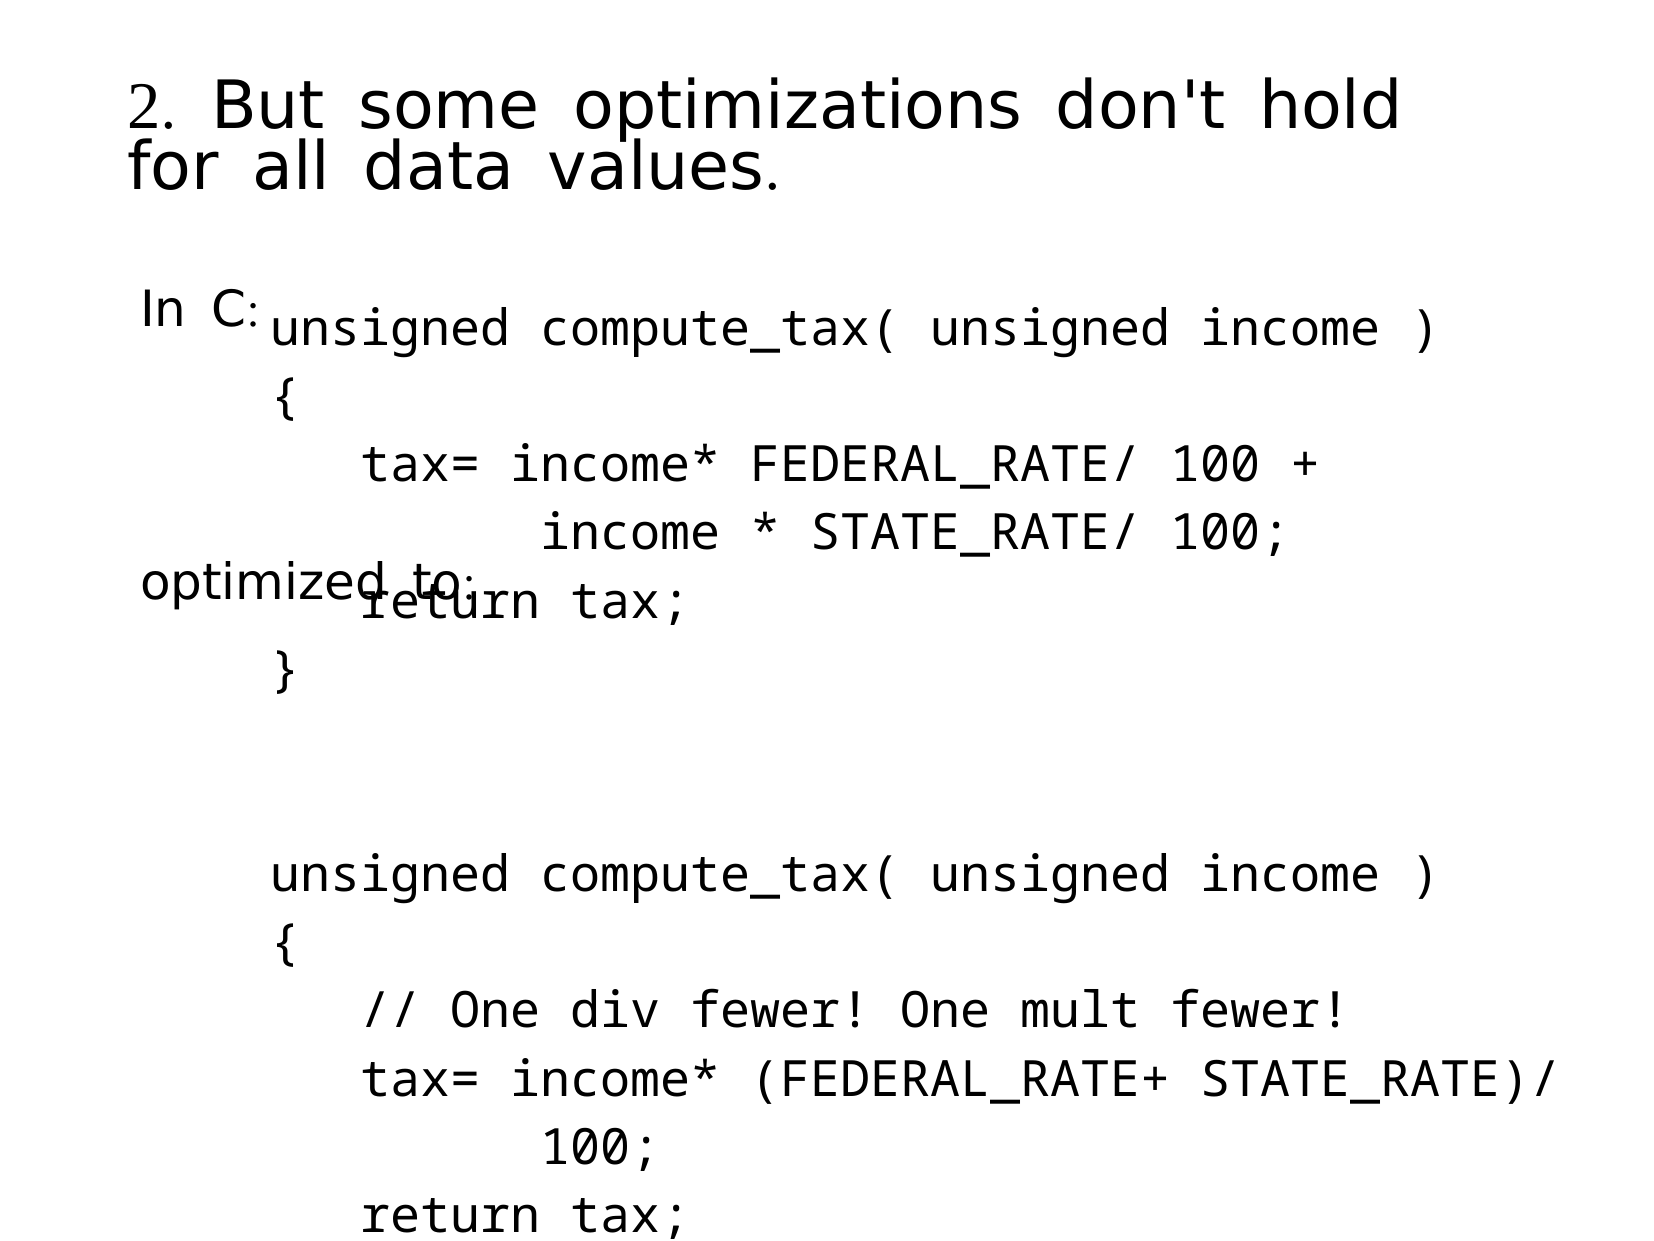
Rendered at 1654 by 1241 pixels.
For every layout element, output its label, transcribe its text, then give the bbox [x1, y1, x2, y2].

text_box In C: optimized to: [125, 284, 442, 860]
text_box 2. But some optimizations don't hold for all data values. [112, 75, 1538, 257]
text_box unsigned compute_tax( unsigned income ) { tax= income* FEDERAL_RATE/ 100 + income * STATE_RATE/ 100; return tax; } unsigned compute_tax( unsigned income ) { // One div fewer! One mult fewer! tax= income* (FEDERAL_RATE+ STATE_RATE)/ 100; return tax; } [255, 284, 1606, 1170]
